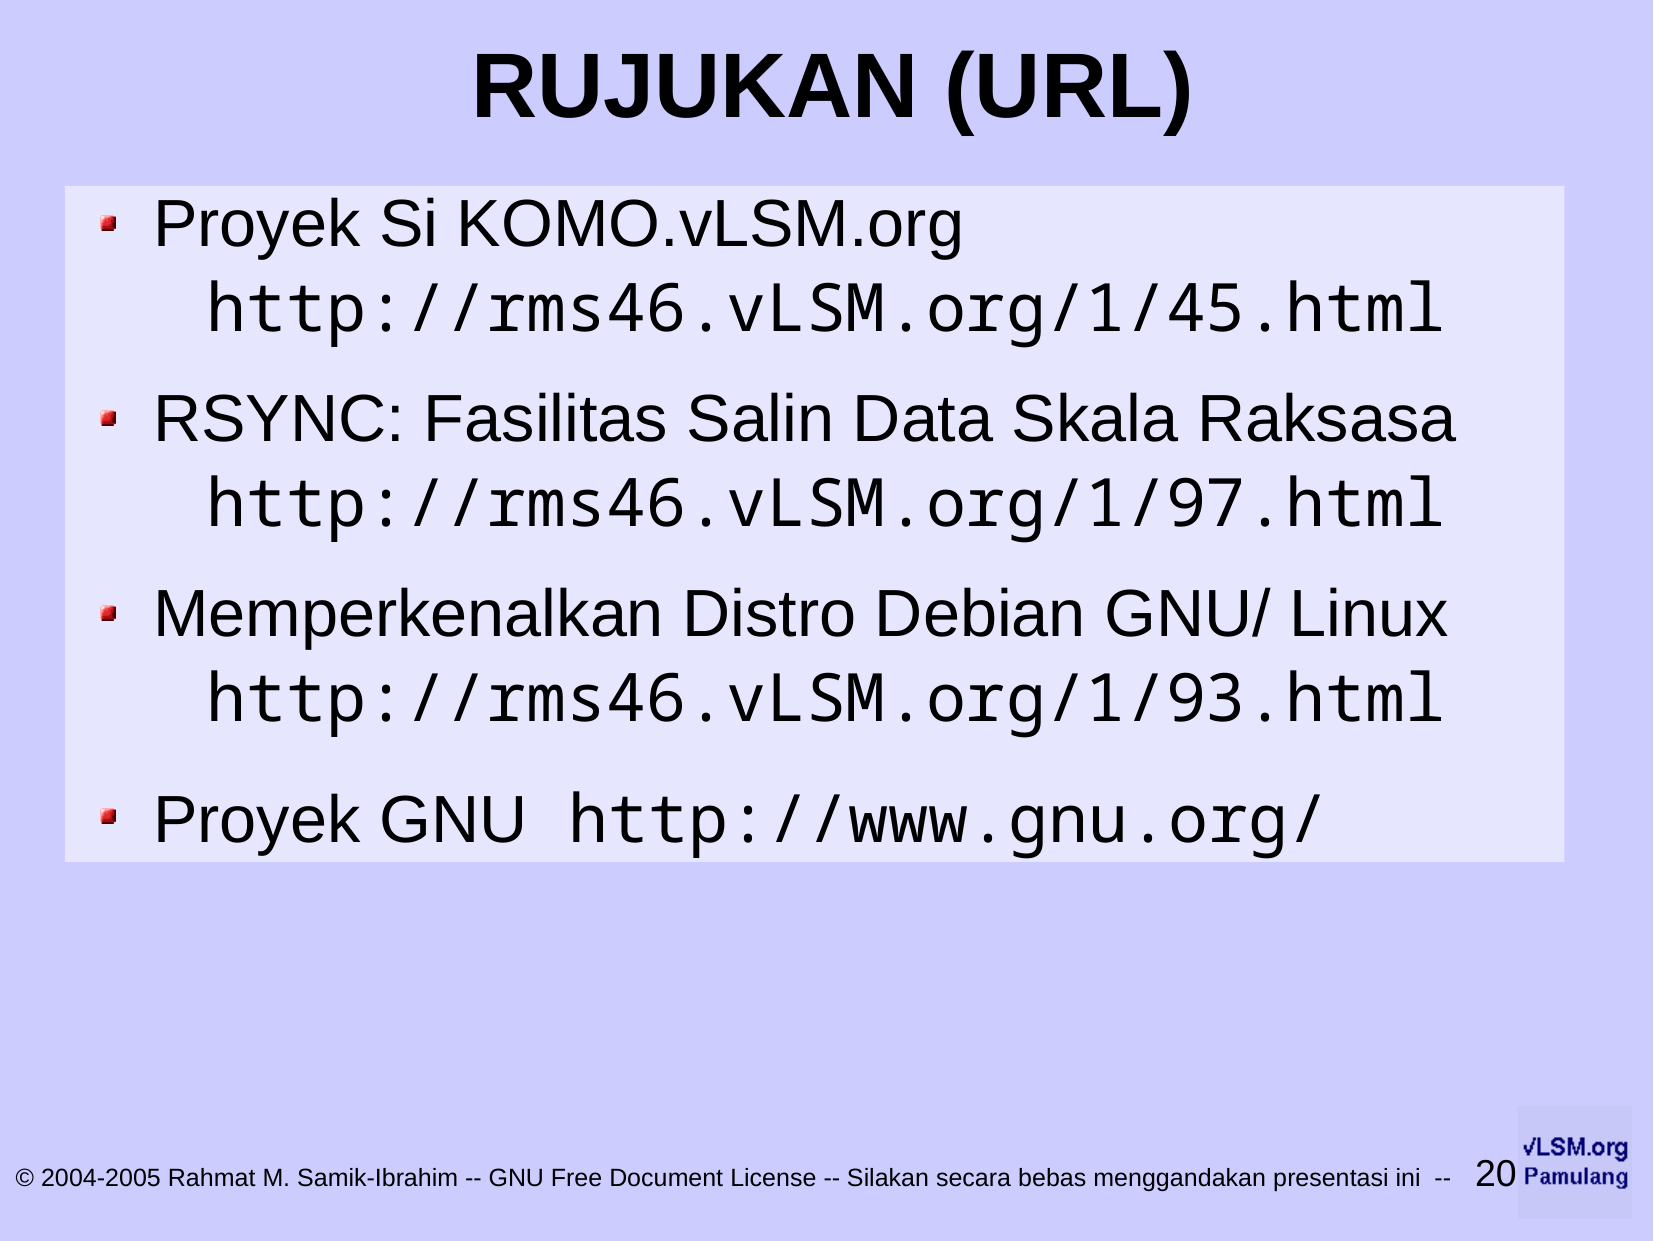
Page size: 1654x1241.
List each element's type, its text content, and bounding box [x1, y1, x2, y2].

list Proyek Si KOMO.vLSM.org http://rms46.vLSM.org/1/45.html RSYNC: Fasilitas Salin Data Skala Raksasa http://rms46.vLSM.org/1/97.html Memperkenalkan Distro Debian GNU/ Linux http://rms46.vLSM.org/1/93.html Proyek GNU http://www.gnu.org/ [64, 185, 1565, 853]
title RUJUKAN (URL) [40, 31, 1625, 142]
picture [1518, 1106, 1632, 1219]
